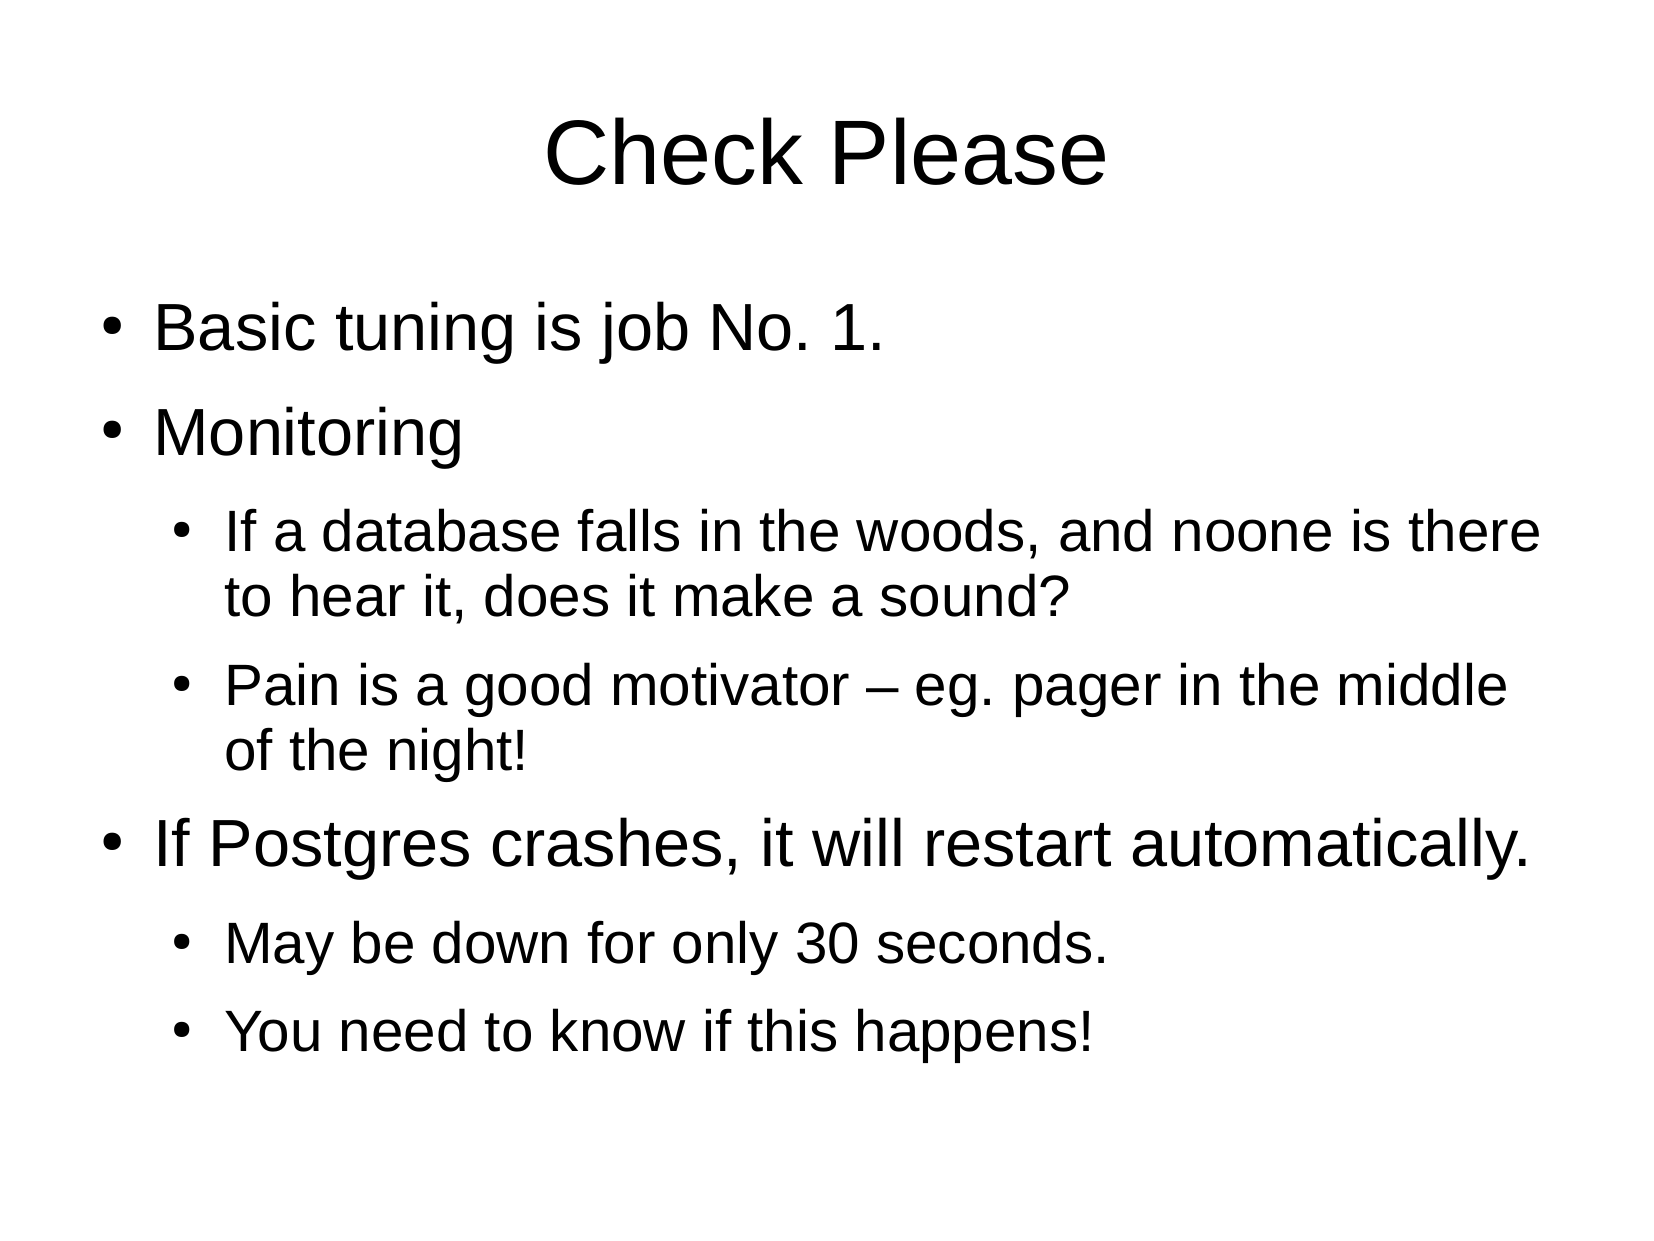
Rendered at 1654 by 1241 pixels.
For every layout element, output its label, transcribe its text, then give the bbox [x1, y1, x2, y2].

list Basic tuning is job No. 1. Monitoring If a database falls in the woods, and noone is there to hear it, does it make a sound? Pain is a good motivator – eg. pager in the middle of the night! If Postgres crashes, it will restart automatically. May be down for only 30 seconds. You need to know if this happens! [82, 290, 1571, 1109]
title Check Please [82, 56, 1571, 250]
